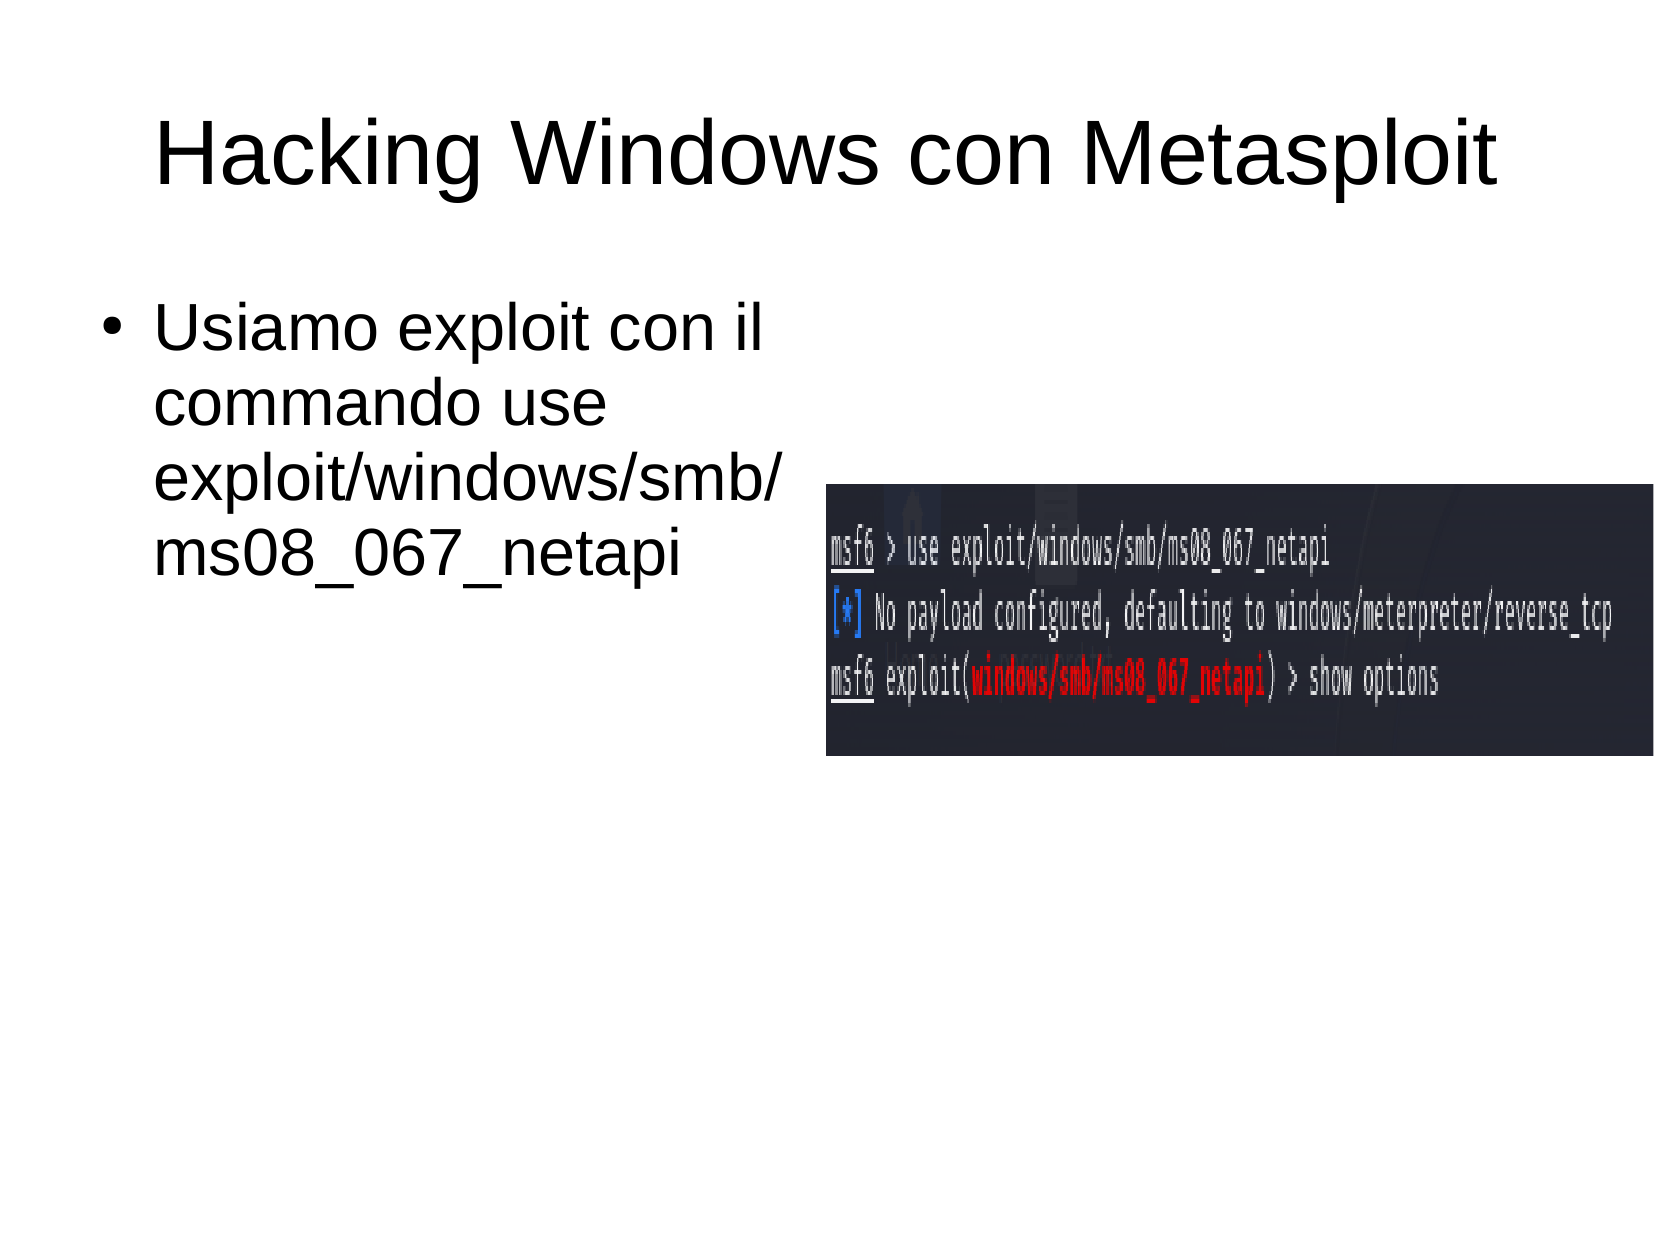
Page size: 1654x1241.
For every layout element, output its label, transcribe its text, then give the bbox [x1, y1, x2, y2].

picture [826, 484, 1654, 756]
list Usiamo exploit con il commando use exploit/windows/smb/ms08_067_netapi [82, 290, 809, 1109]
title Hacking Windows con Metasploit [82, 49, 1571, 257]
